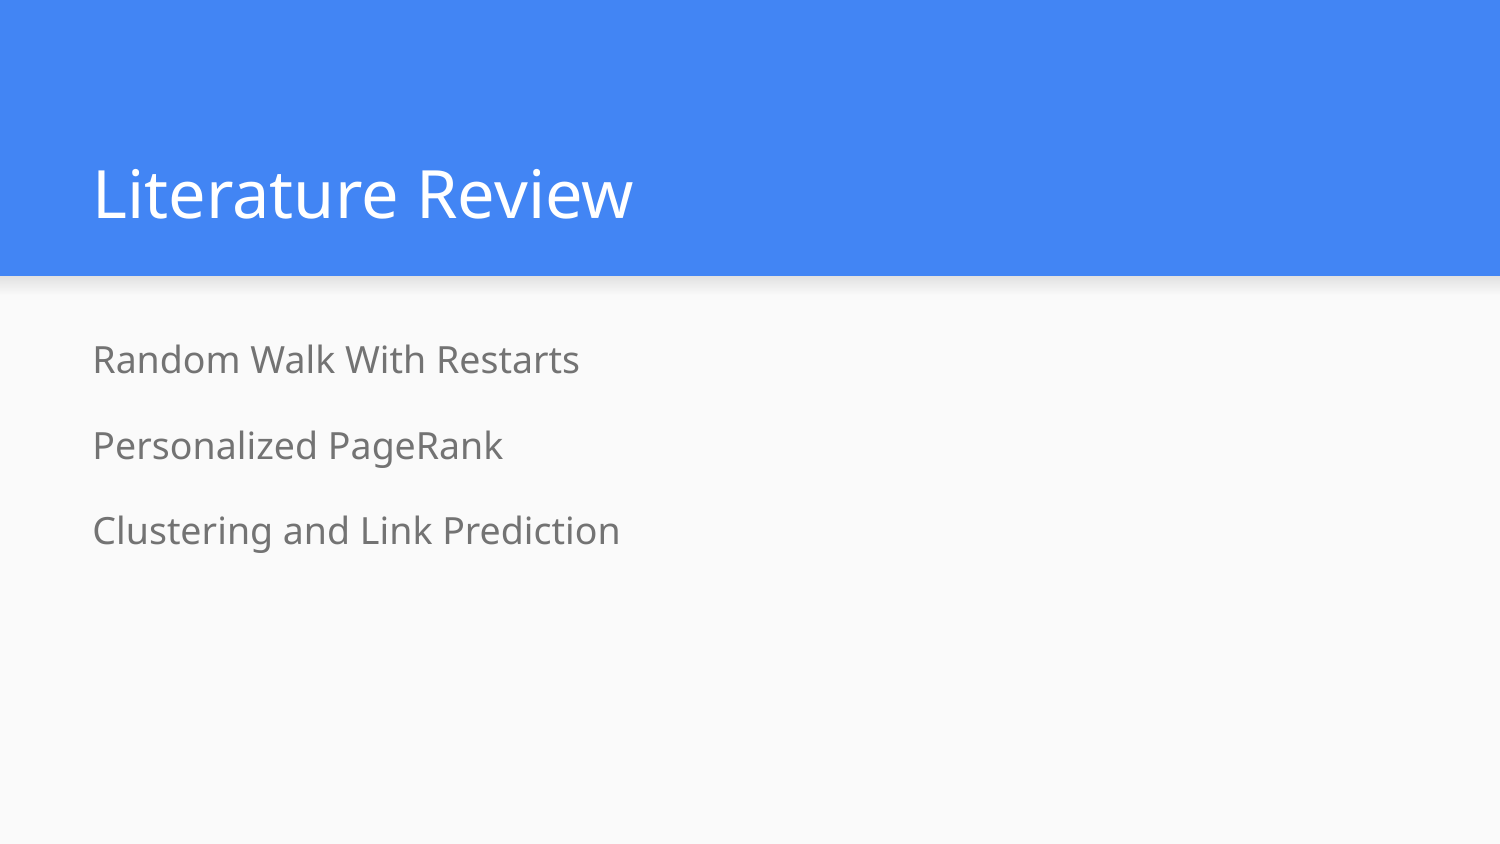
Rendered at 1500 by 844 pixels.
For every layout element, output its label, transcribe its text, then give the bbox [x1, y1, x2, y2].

title Literature Review [77, 121, 1427, 248]
list Random Walk With Restarts Personalized PageRank Clustering and Link Prediction [77, 314, 1427, 760]
